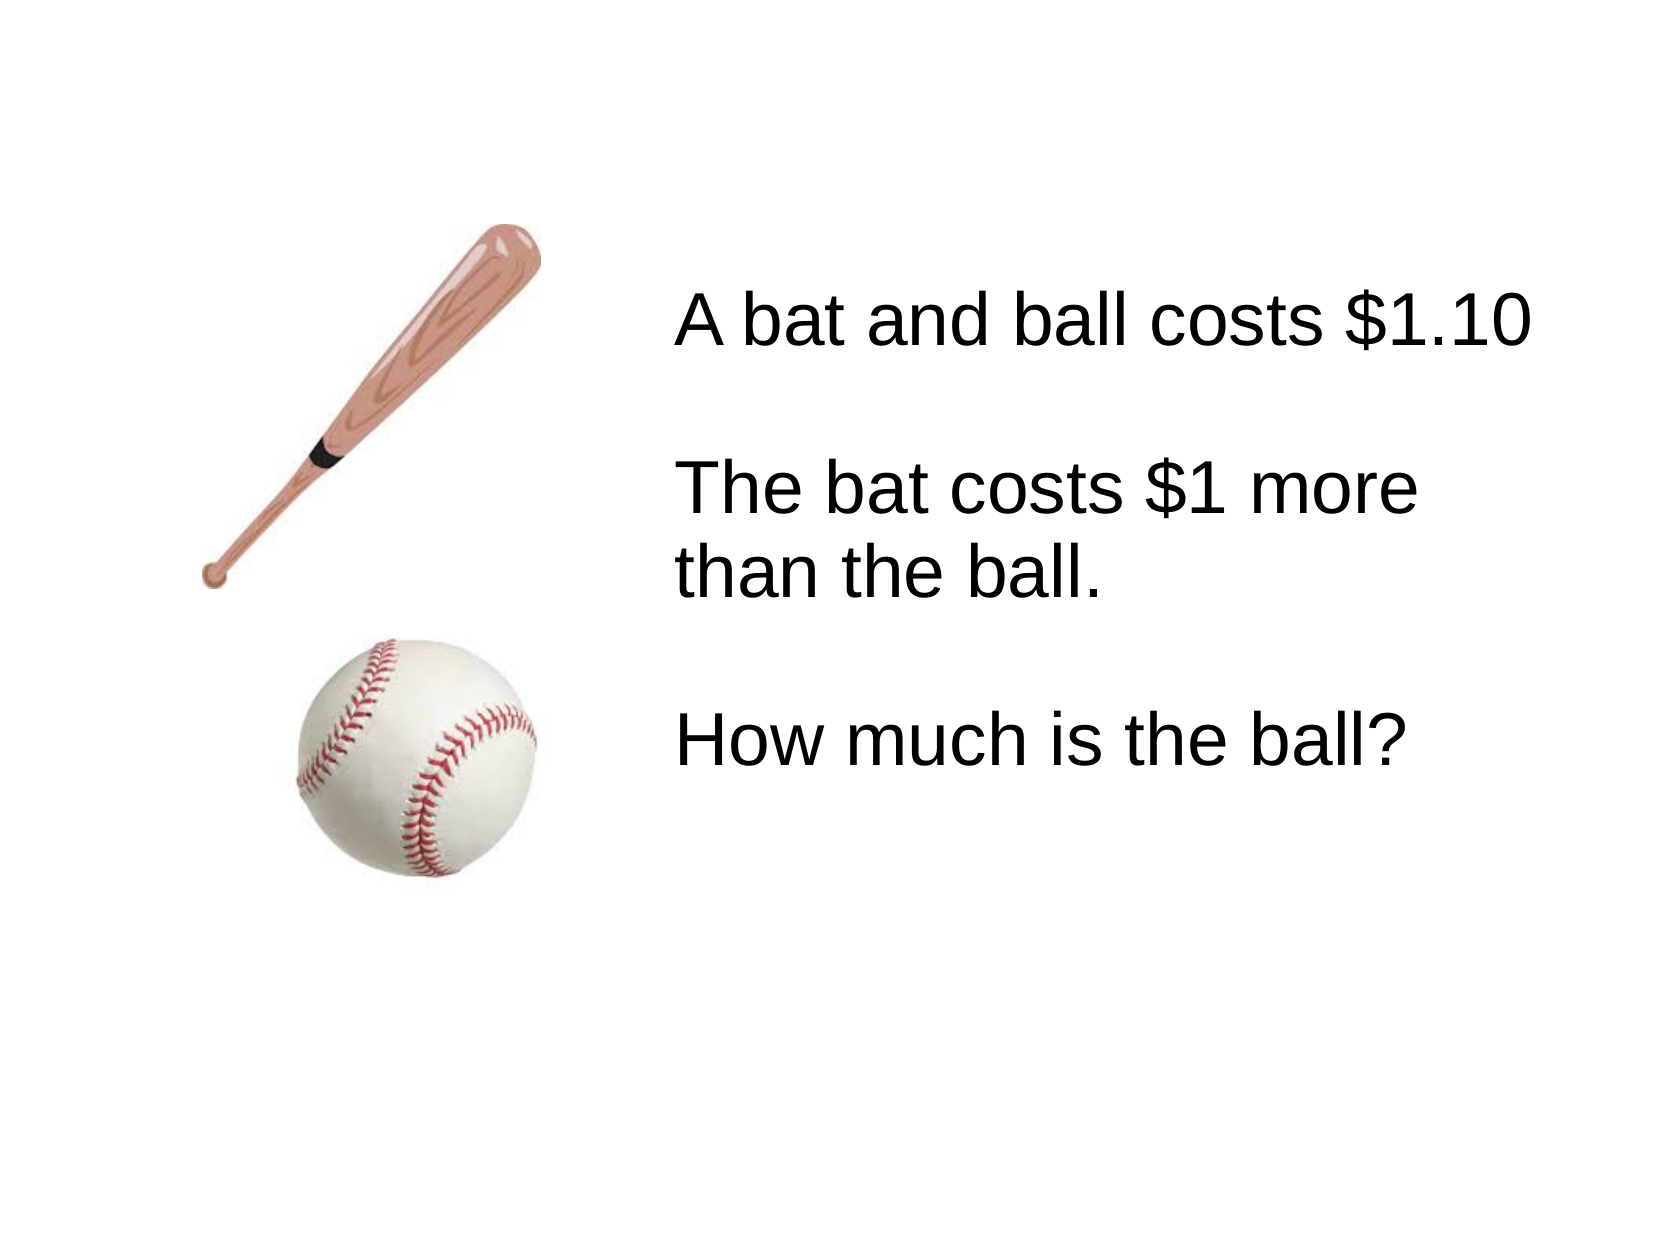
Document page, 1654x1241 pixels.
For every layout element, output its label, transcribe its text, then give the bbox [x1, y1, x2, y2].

picture [202, 224, 541, 590]
text_box A bat and ball costs $1.10 The bat costs $1 more than the ball. How much is the ball? [660, 270, 1576, 1171]
picture [200, 614, 631, 901]
